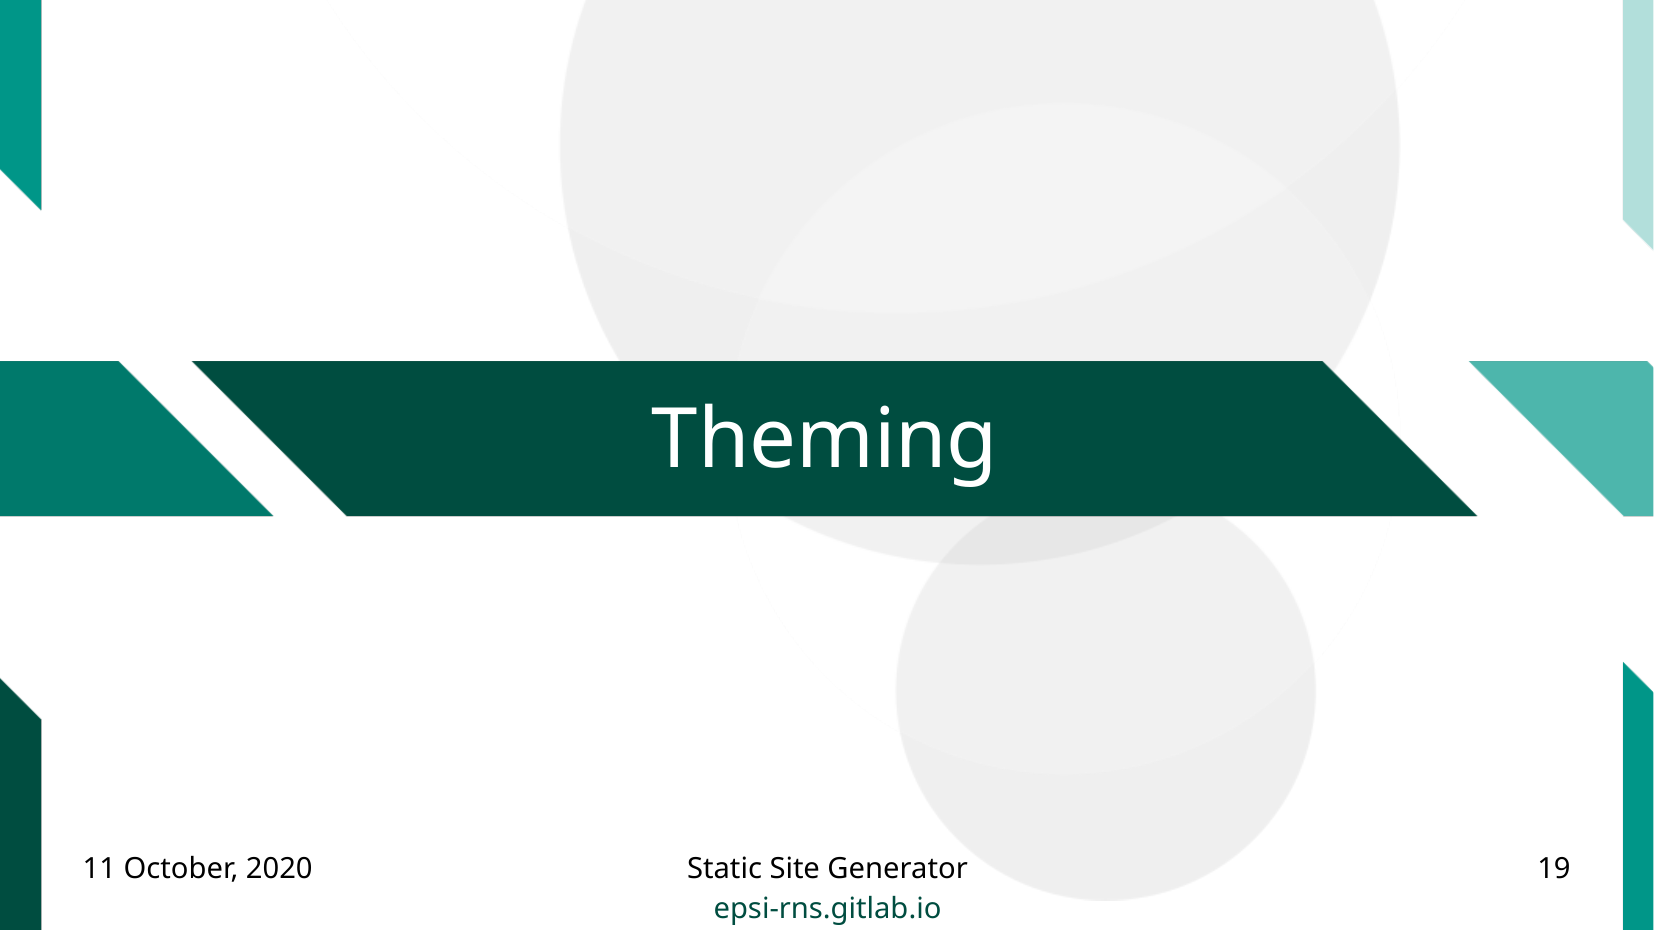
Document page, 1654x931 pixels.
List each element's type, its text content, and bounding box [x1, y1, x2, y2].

title Theming [82, 360, 1568, 511]
picture [0, 0, 1654, 930]
